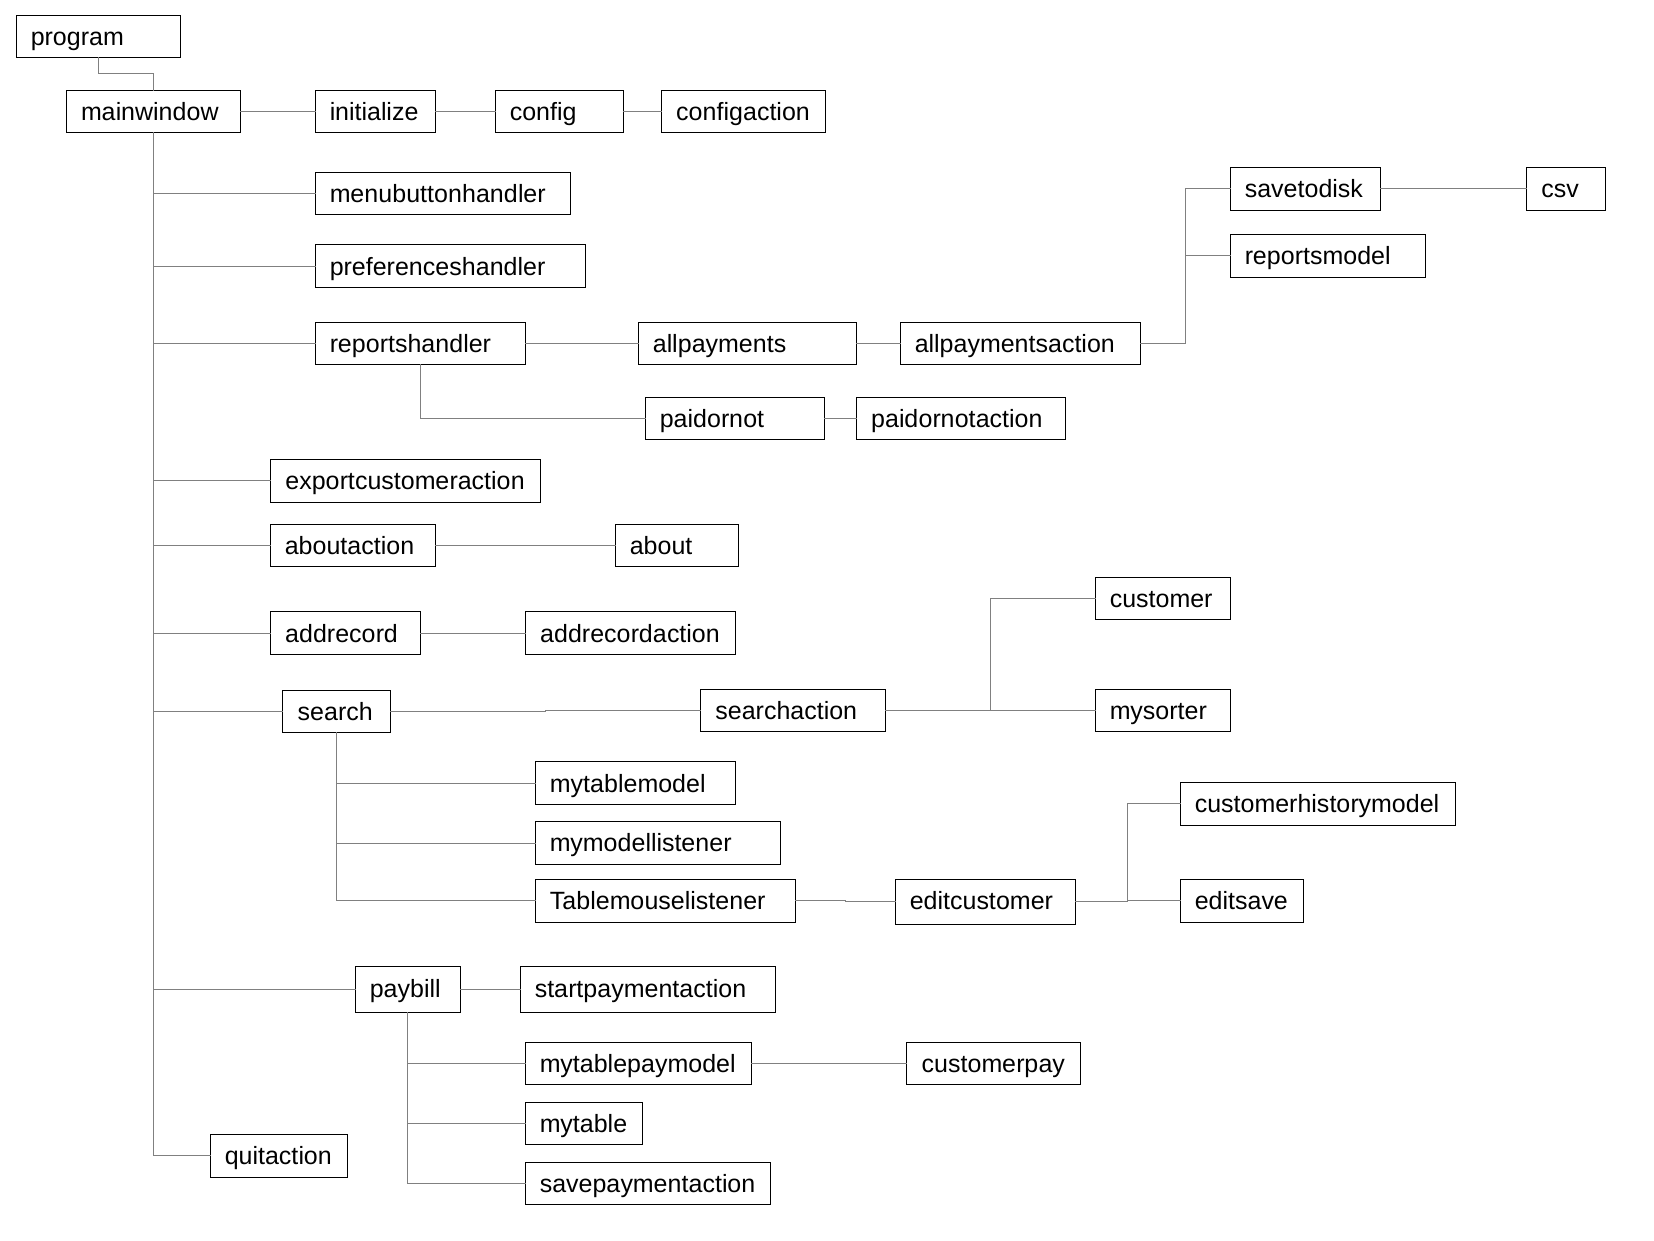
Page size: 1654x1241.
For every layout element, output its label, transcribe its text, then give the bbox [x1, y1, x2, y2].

text_box editcustomer [895, 879, 1076, 925]
text_box program [16, 15, 181, 58]
text_box Tablemouselistener [535, 879, 796, 923]
text_box searchaction [700, 689, 886, 732]
text_box exportcustomeraction [270, 459, 541, 503]
text_box allpayments [638, 322, 857, 365]
text_box allpaymentsaction [900, 322, 1141, 365]
text_box customerpay [906, 1042, 1081, 1085]
text_box configaction [661, 90, 826, 133]
text_box mysorter [1095, 689, 1231, 732]
text_box customer [1095, 577, 1231, 620]
text_box initialize [315, 90, 436, 133]
text_box reportsmodel [1230, 234, 1426, 278]
text_box menubuttonhandler [315, 172, 571, 215]
text_box addrecord [270, 611, 421, 655]
text_box startpaymentaction [520, 966, 776, 1013]
text_box search [282, 690, 391, 733]
text_box reportshandler [315, 322, 526, 365]
text_box paidornot [645, 397, 825, 440]
text_box quitaction [210, 1134, 347, 1178]
text_box csv [1526, 167, 1606, 211]
text_box config [495, 90, 624, 133]
text_box mainwindow [66, 90, 241, 133]
text_box preferenceshandler [315, 244, 586, 288]
text_box savetodisk [1230, 167, 1381, 211]
text_box mymodellistener [535, 821, 781, 865]
text_box editsave [1180, 879, 1303, 923]
text_box mytablemodel [535, 761, 736, 805]
text_box addrecordaction [525, 611, 736, 655]
text_box aboutaction [270, 524, 436, 567]
text_box customerhistorymodel [1180, 782, 1456, 826]
text_box mytable [525, 1102, 643, 1145]
text_box savepaymentaction [525, 1162, 771, 1205]
text_box paybill [355, 966, 461, 1013]
text_box paidornotaction [856, 397, 1066, 440]
text_box mytablepaymodel [525, 1042, 752, 1085]
text_box about [615, 524, 739, 567]
